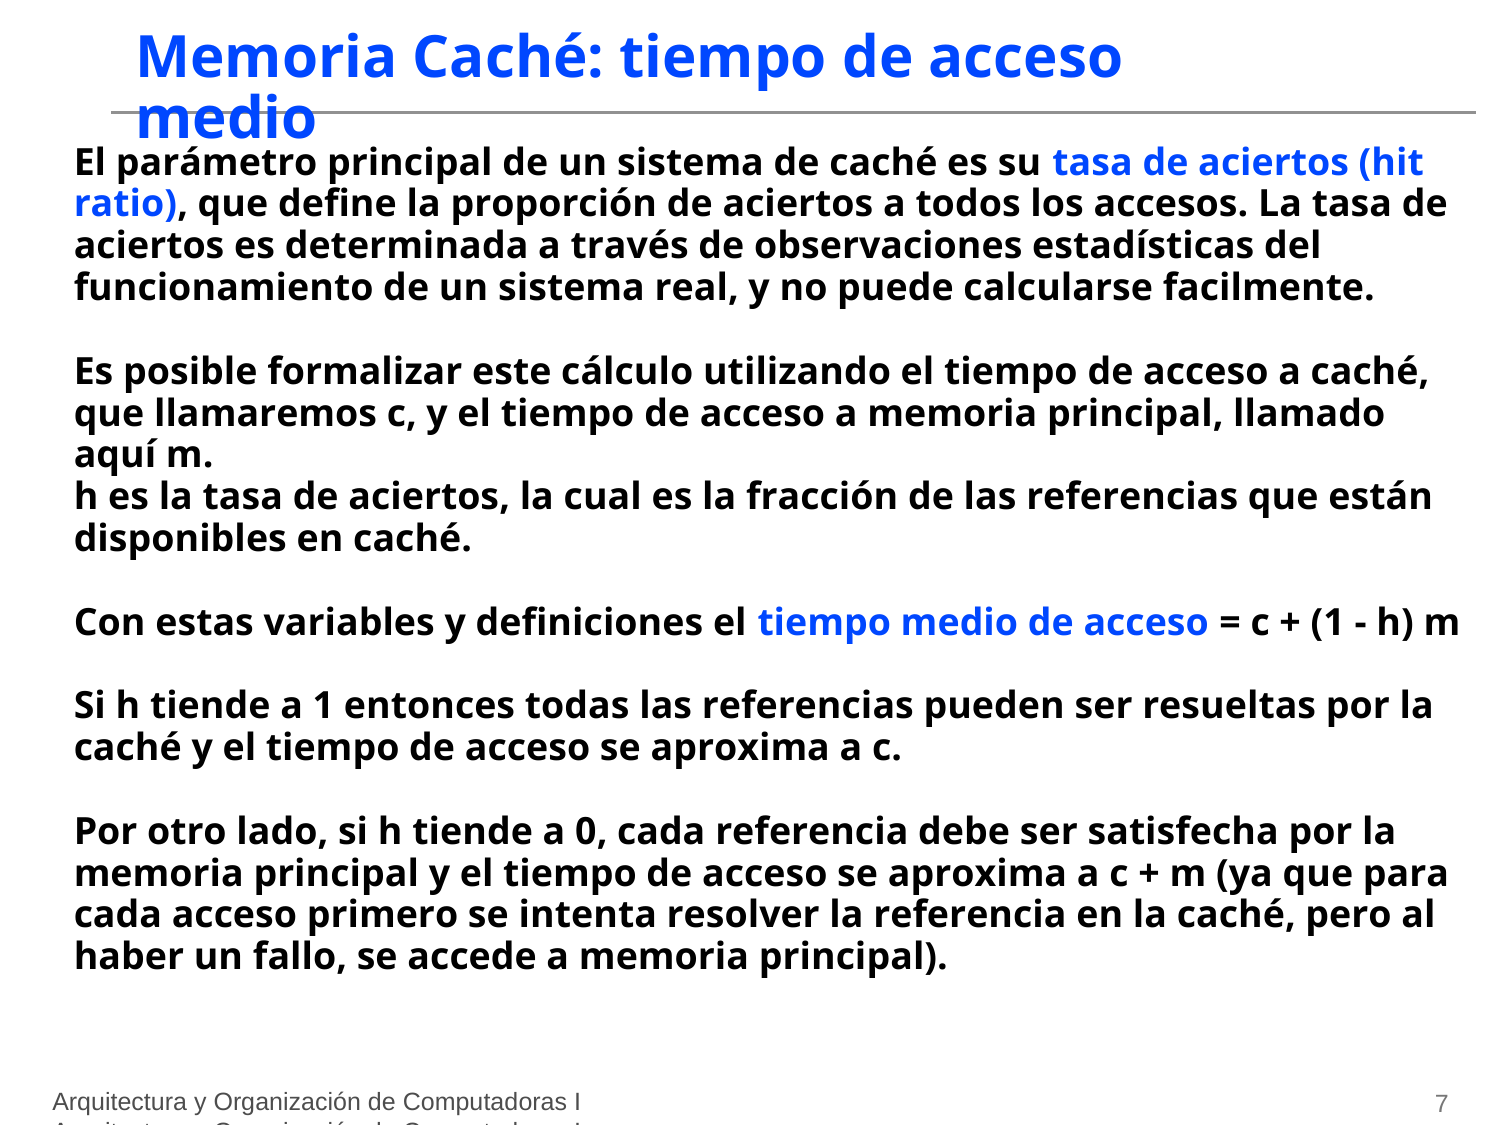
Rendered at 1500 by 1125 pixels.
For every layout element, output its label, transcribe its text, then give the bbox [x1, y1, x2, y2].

text_box El parámetro principal de un sistema de caché es su tasa de aciertos (hit ratio), que define la proporción de aciertos a todos los accesos. La tasa de aciertos es determinada a través de observaciones estadísticas del funcionamiento de un sistema real, y no puede calcularse facilmente. Es posible formalizar este cálculo utilizando el tiempo de acceso a caché, que llamaremos c, y el tiempo de acceso a memoria principal, llamado aquí m. h es la tasa de aciertos, la cual es la fracción de las referencias que están disponibles en caché. Con estas variables y definiciones el tiempo medio de acceso = c + (1 - h) m Si h tiende a 1 entonces todas las referencias pueden ser resueltas por la caché y el tiempo de acceso se aproxima a c. Por otro lado, si h tiende a 0, cada referencia debe ser satisfecha por la memoria principal y el tiempo de acceso se aproxima a c + m (ya que para cada acceso primero se intenta resolver la referencia en la caché, pero al haber un fallo, se accede a memoria principal). [59, 134, 1477, 905]
title Memoria Caché: tiempo de acceso medio [125, 24, 1271, 104]
